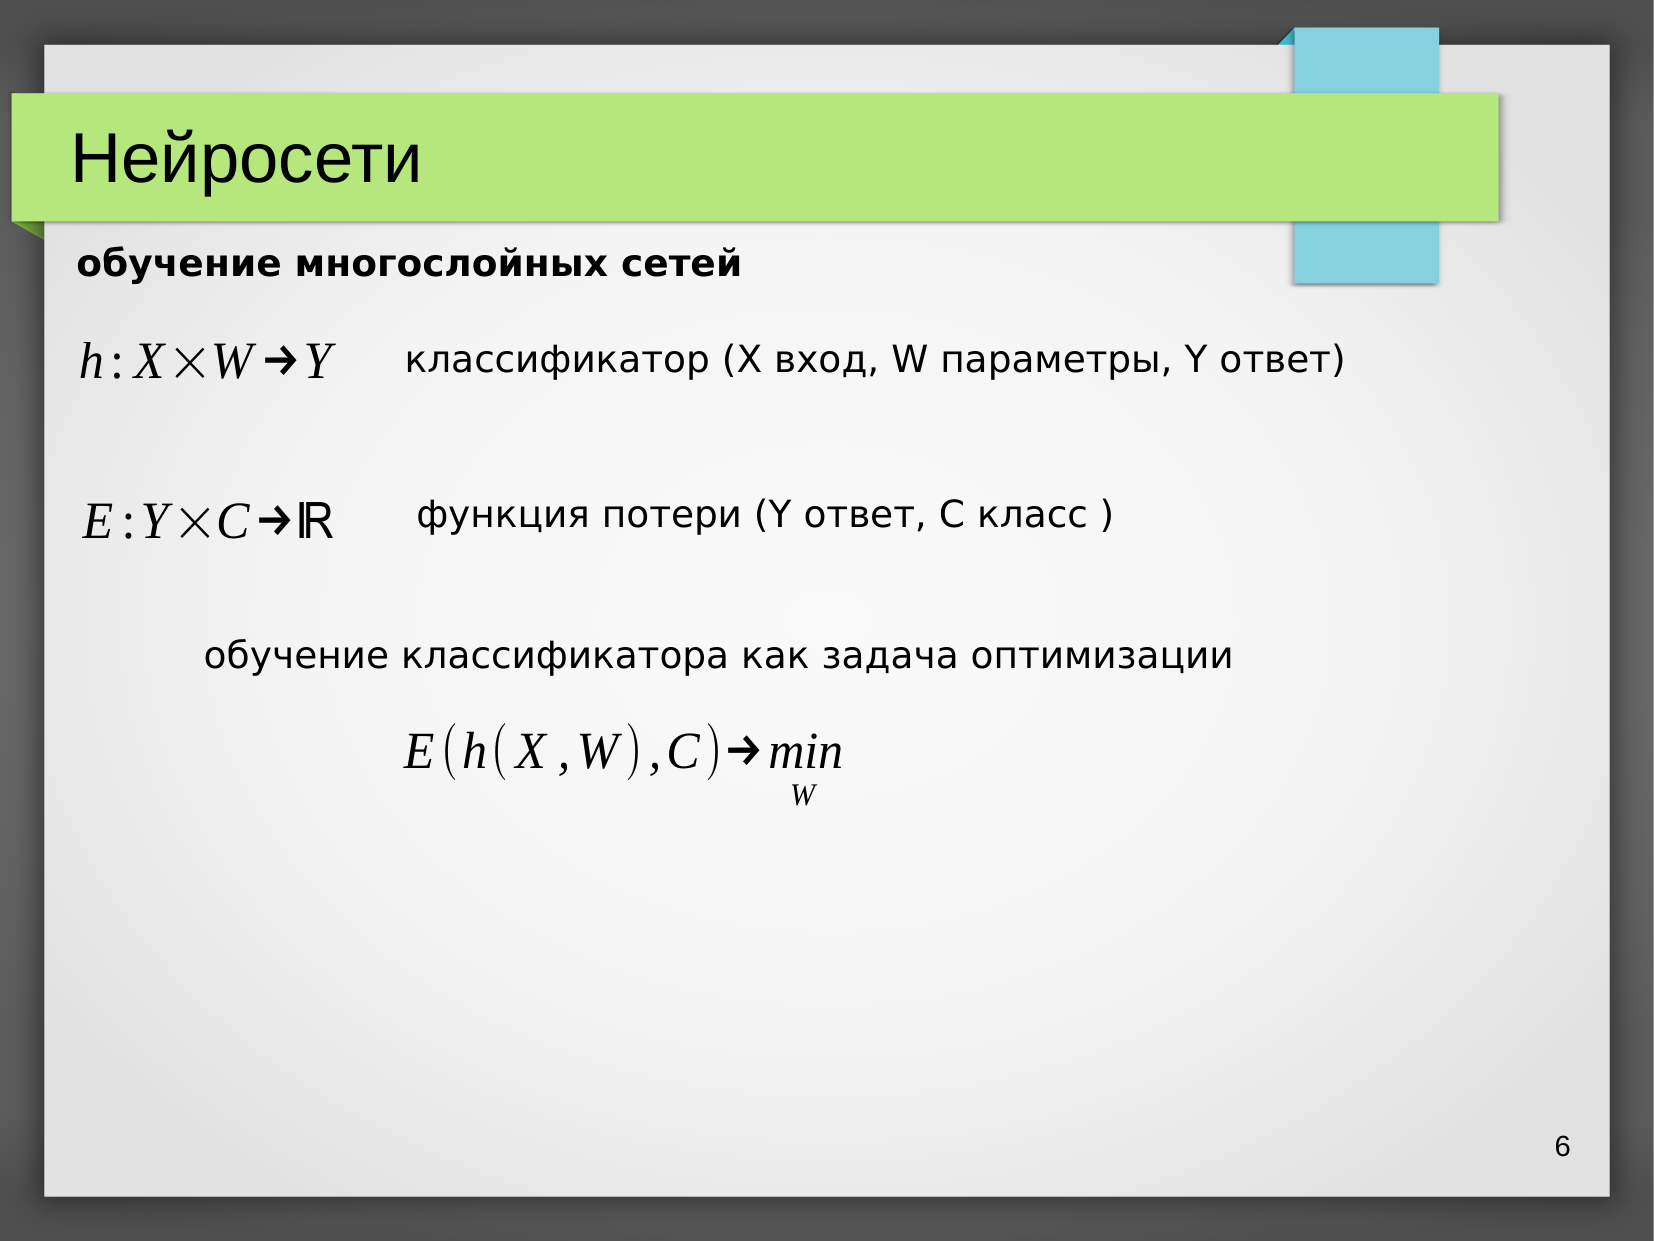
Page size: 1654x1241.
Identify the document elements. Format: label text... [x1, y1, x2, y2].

chart [70, 342, 344, 395]
text_box классификатор (X вход, W параметры, Y ответ) [389, 330, 1595, 433]
text_box обучение классификатора как задача оптимизации [188, 625, 1288, 686]
chart [394, 720, 851, 817]
text_box функция потери (Y ответ, С класс ) [401, 484, 1134, 544]
picture [0, 0, 1654, 1241]
title Нейросети [70, 118, 1205, 199]
text_box обучение многослойных сетей [61, 234, 969, 293]
chart [73, 502, 343, 556]
